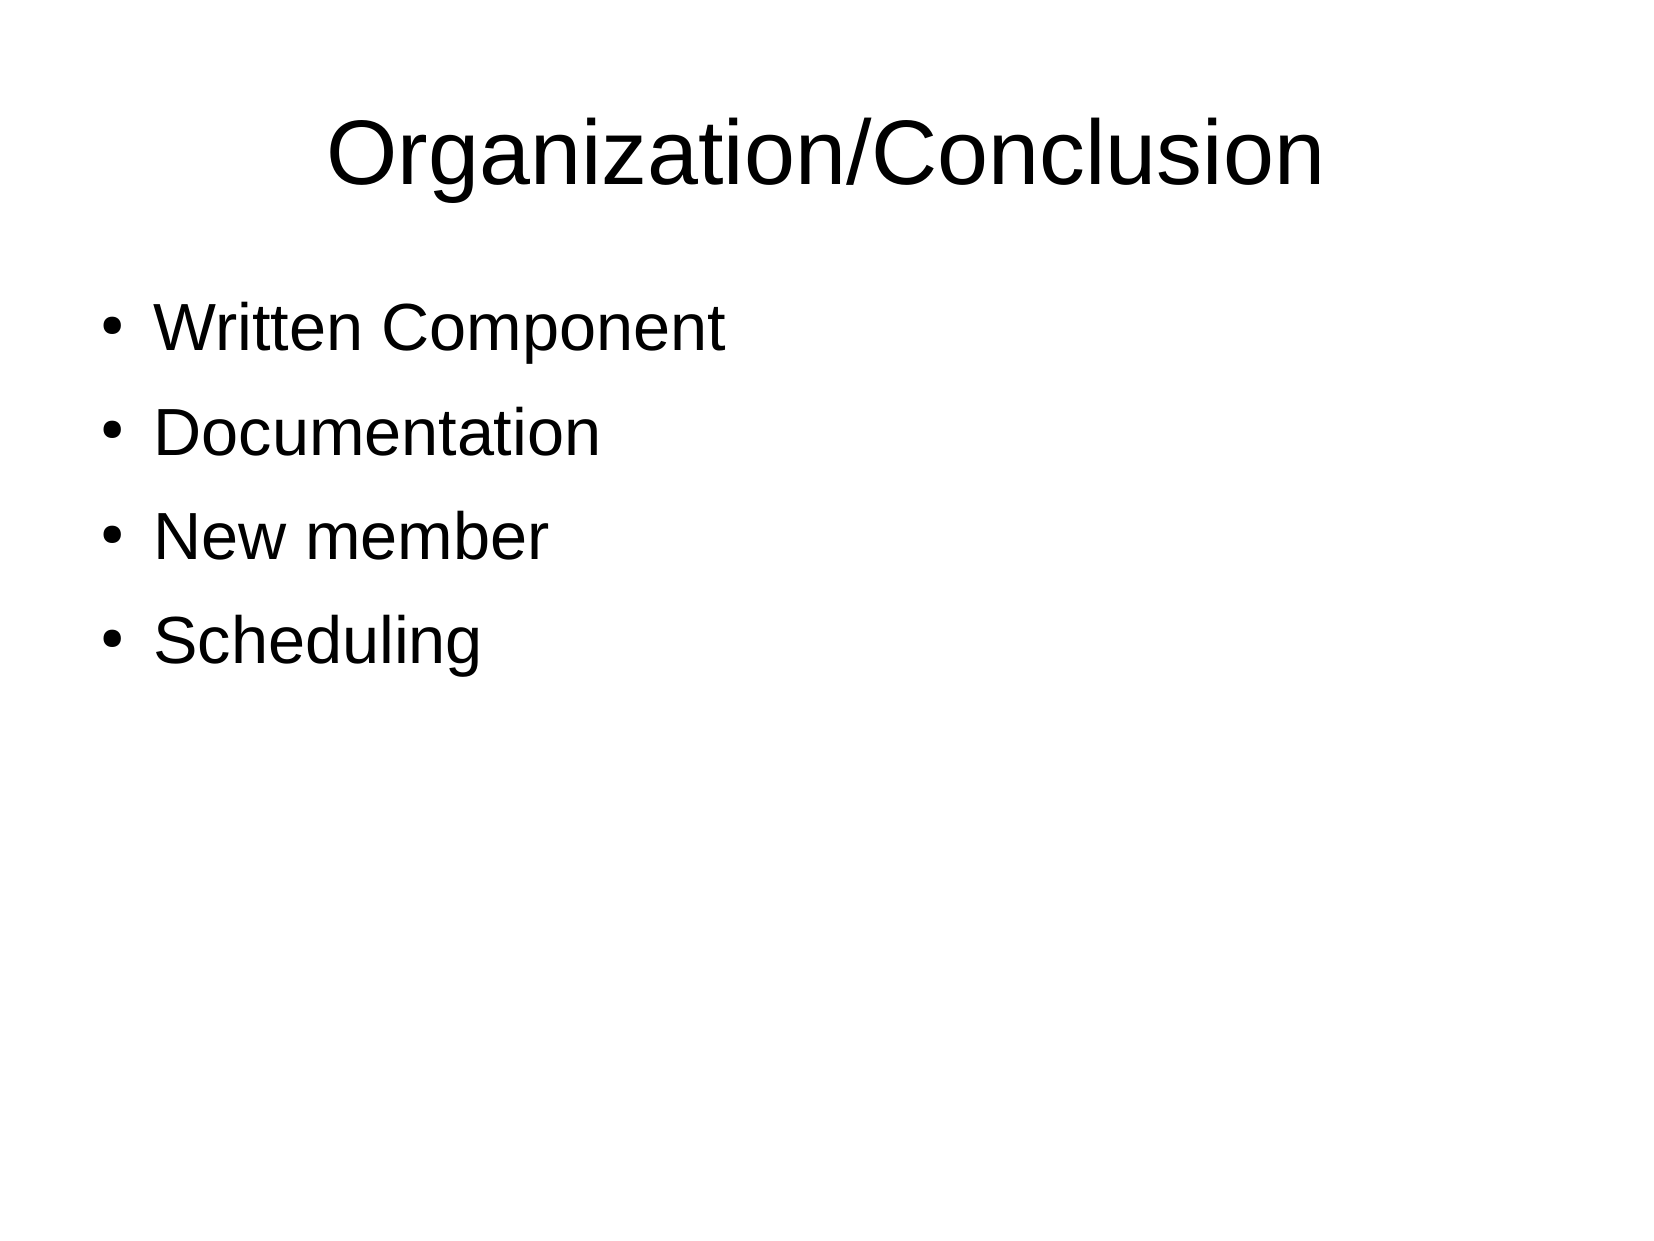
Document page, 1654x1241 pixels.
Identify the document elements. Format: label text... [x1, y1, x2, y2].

title Organization/Conclusion [82, 49, 1571, 257]
list Written Component Documentation New member Scheduling [82, 290, 1571, 1109]
